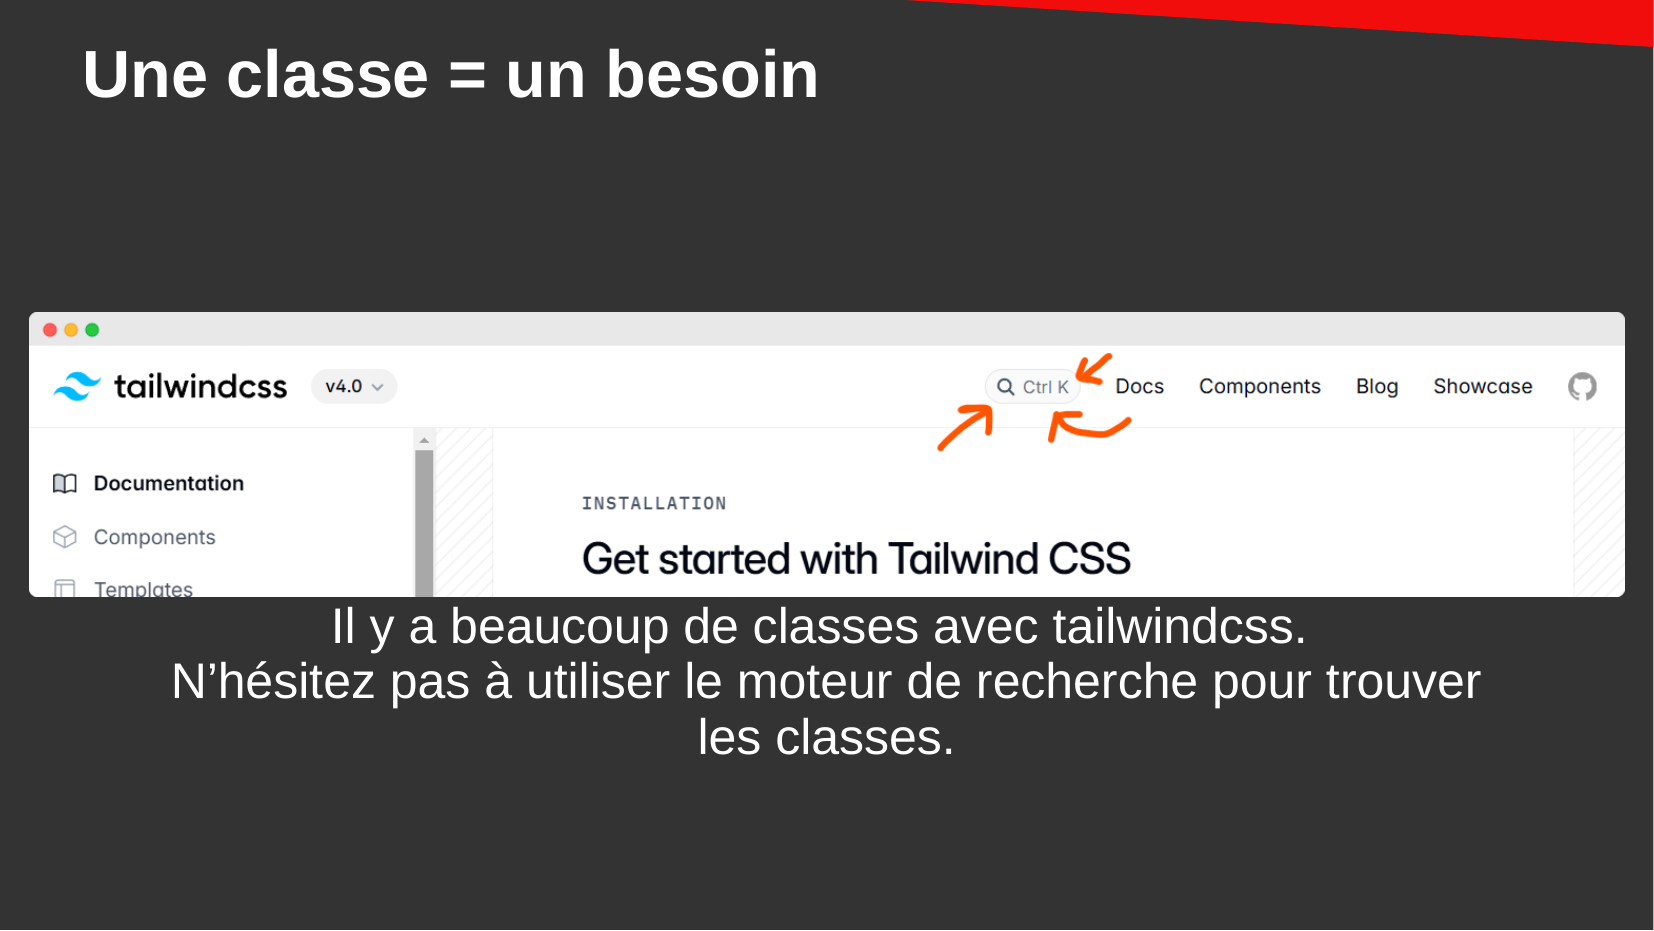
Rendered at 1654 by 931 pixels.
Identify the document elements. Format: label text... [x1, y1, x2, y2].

text_box [904, 0, 1654, 48]
title Une classe = un besoin [82, 37, 1571, 114]
picture [29, 312, 1625, 597]
text_box Il y a beaucoup de classes avec tailwindcss. N’hésitez pas à utiliser le moteur de recherche pour trouver les classes. [135, 597, 1518, 773]
